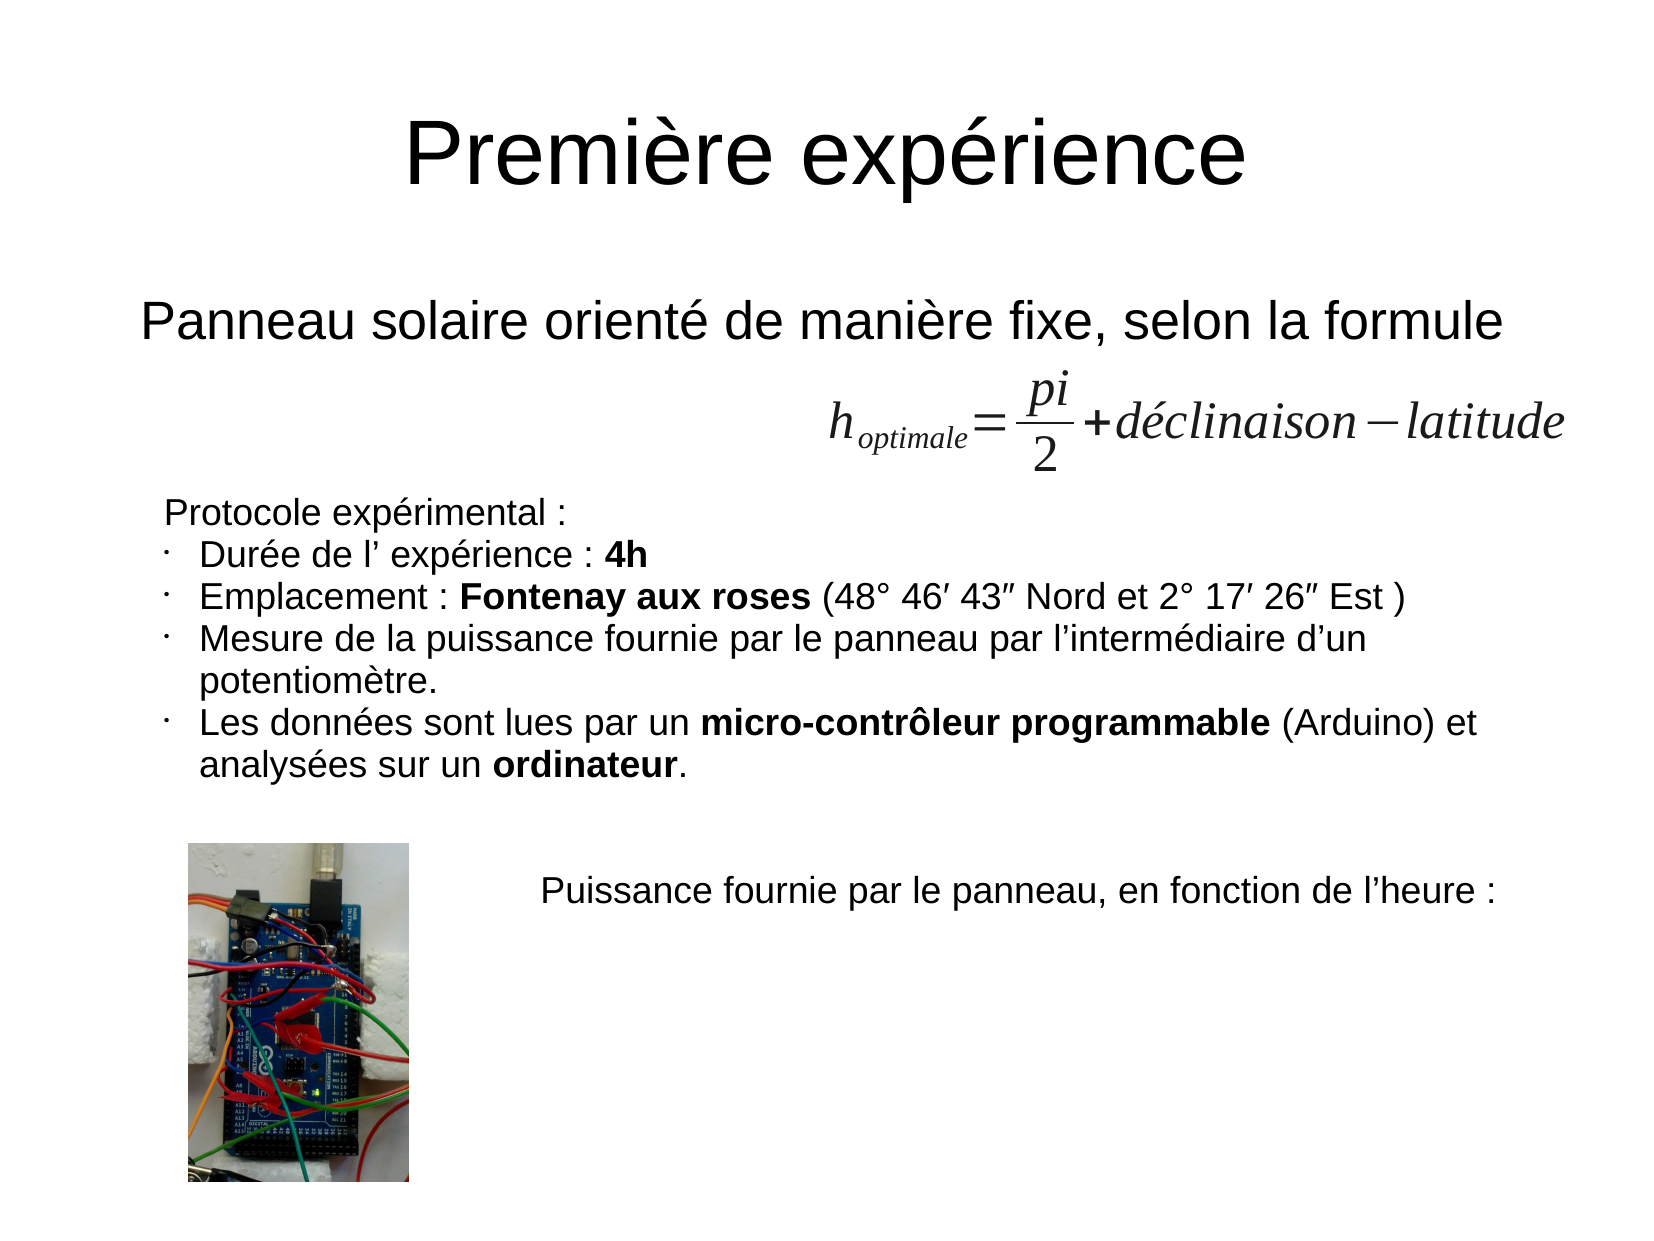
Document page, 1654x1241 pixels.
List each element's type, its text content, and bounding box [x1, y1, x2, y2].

text_box Protocole expérimental : Durée de l’ expérience : 4h Emplacement : Fontenay aux roses (48° 46′ 43″ Nord et 2° 17′ 26″ Est ) Mesure de la puissance fournie par le panneau par l’intermédiaire d’un potentiomètre. Les données sont lues par un micro-contrôleur programmable (Arduino) et analysées sur un ordinateur. [149, 484, 1555, 793]
chart [814, 359, 1583, 485]
picture [188, 843, 409, 1182]
text_box Puissance fournie par le panneau, en fonction de l’heure : [525, 862, 1512, 920]
title Première expérience [82, 49, 1571, 257]
list Panneau solaire orienté de manière fixe, selon la formule [82, 290, 1538, 390]
